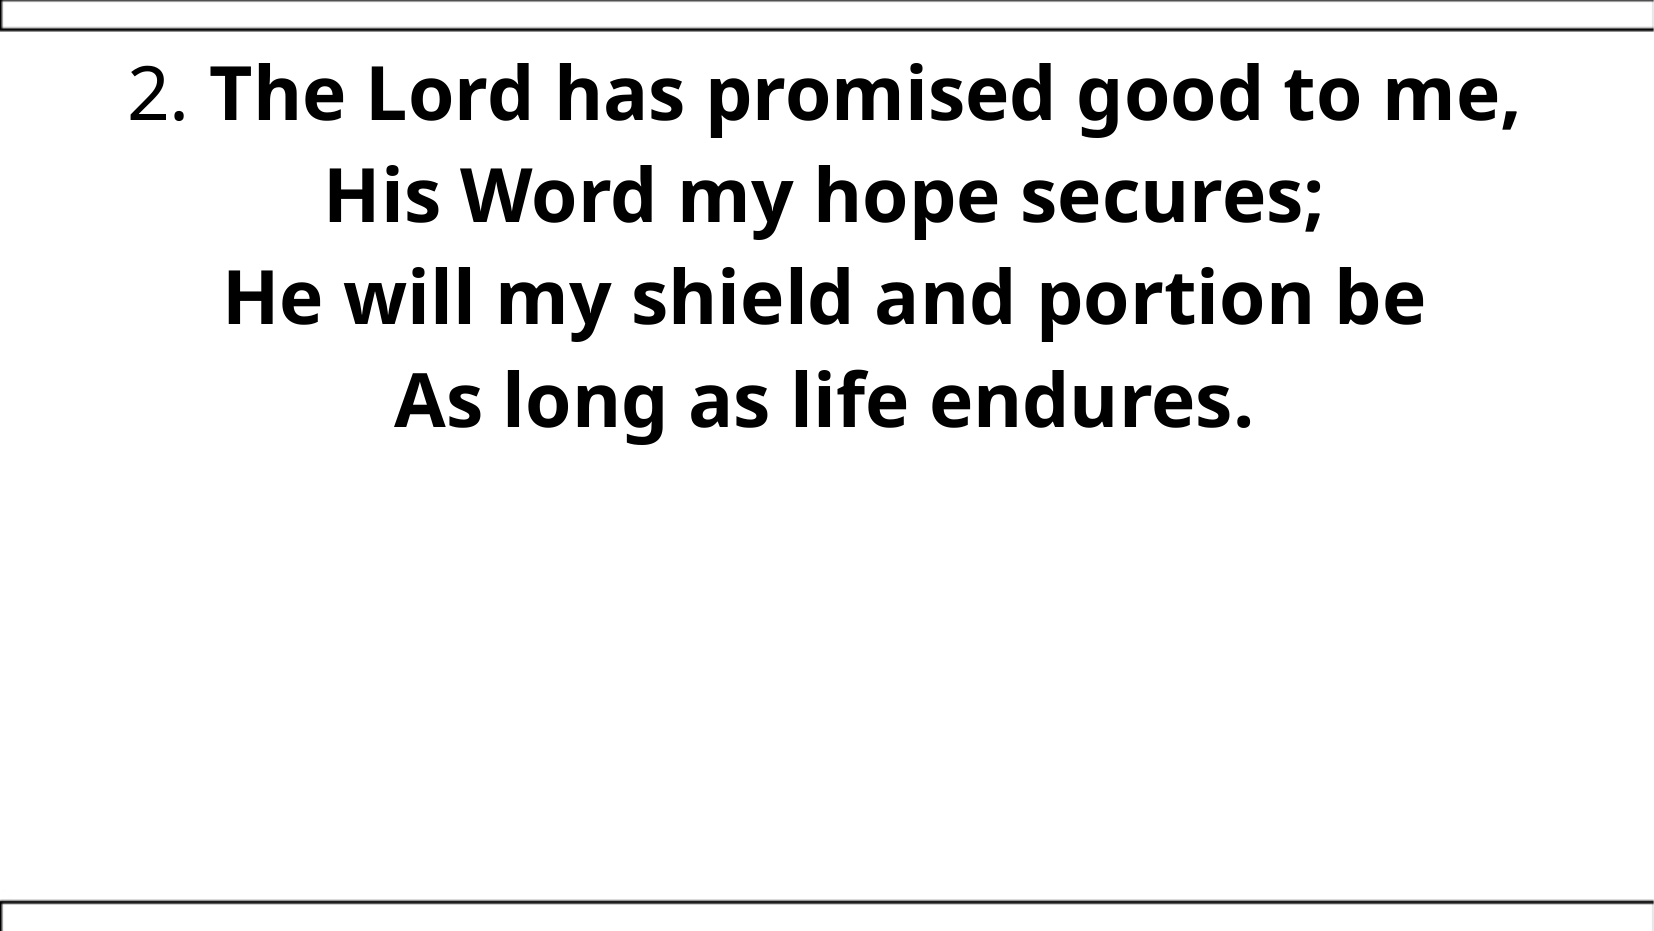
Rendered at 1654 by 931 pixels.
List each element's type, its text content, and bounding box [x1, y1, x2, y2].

picture [0, 0, 1654, 931]
text_box 2. The Lord has promised good to me, His Word my hope secures; He will my shield and portion be As long as life endures. [75, 32, 1576, 447]
